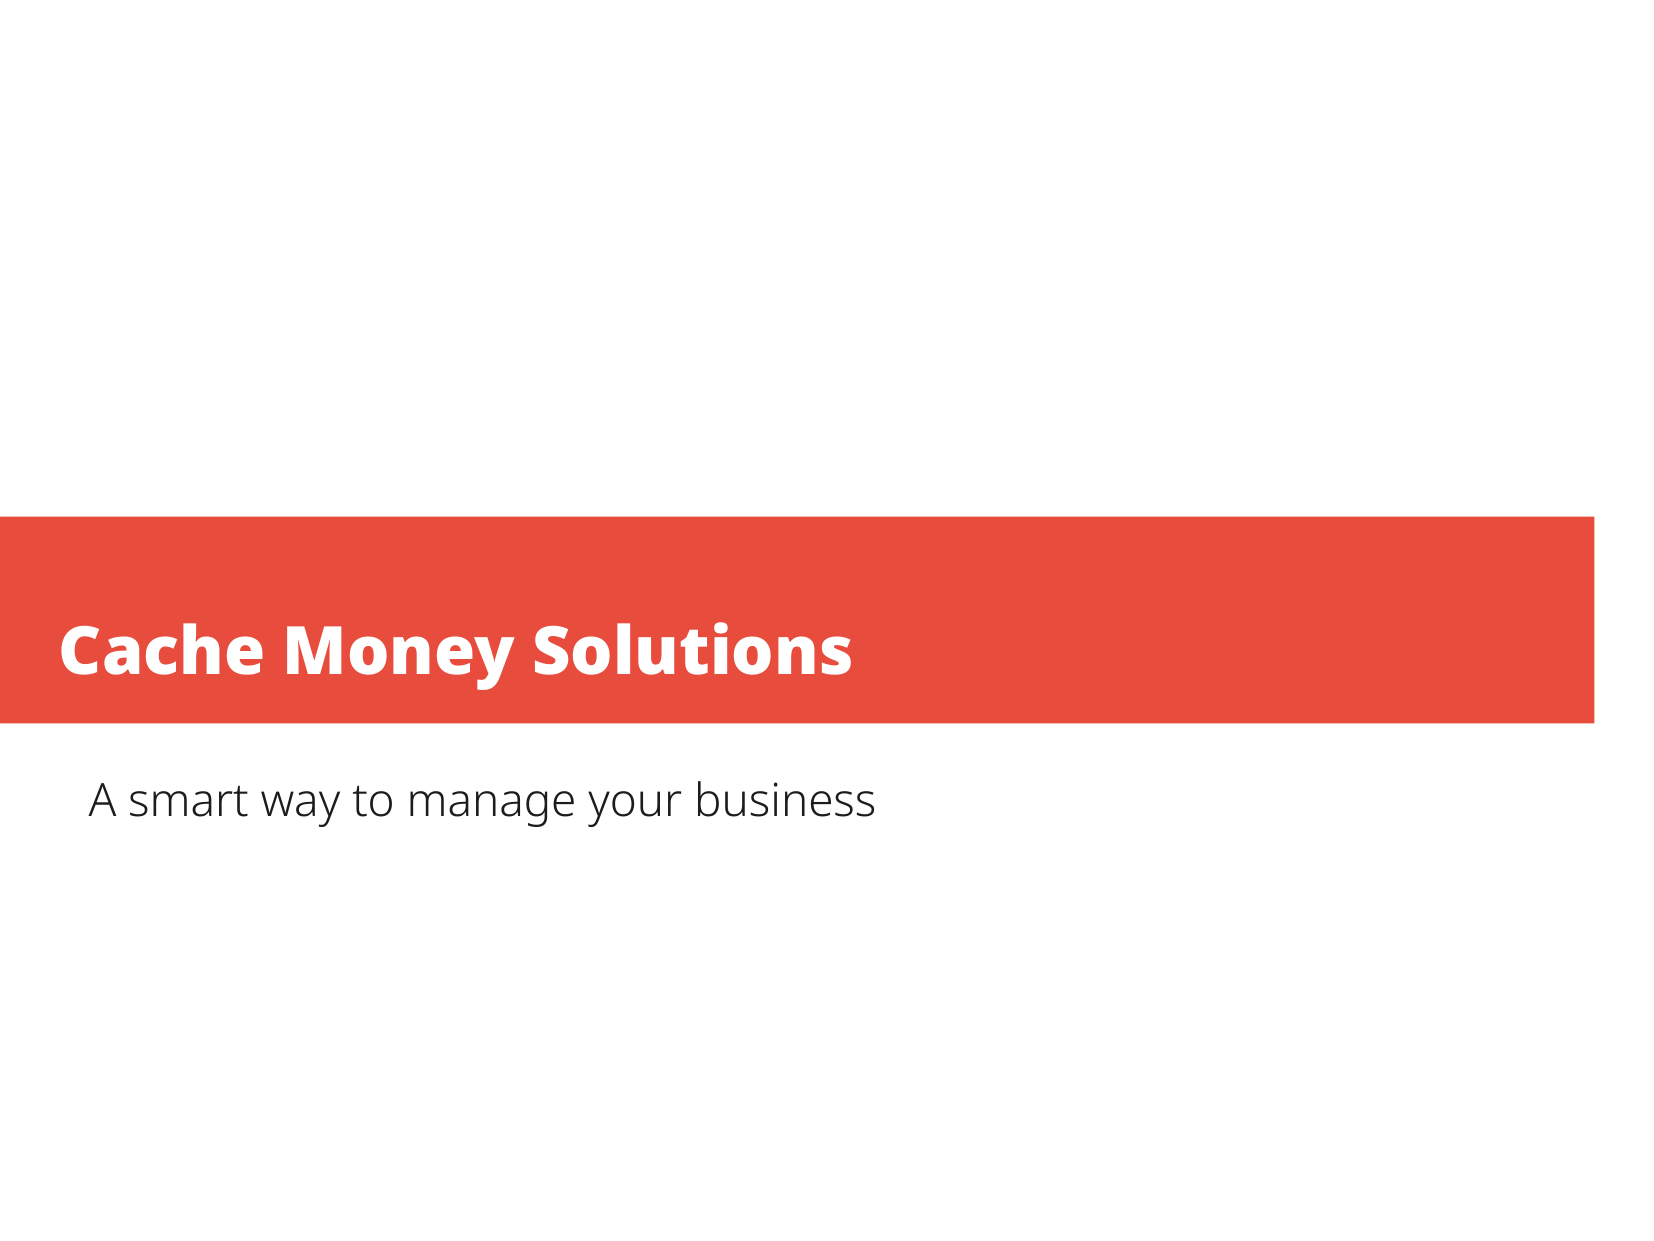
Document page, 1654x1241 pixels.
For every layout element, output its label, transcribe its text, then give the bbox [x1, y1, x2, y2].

subtitle A smart way to manage your business [88, 767, 1595, 1182]
title Cache Money Solutions [58, 546, 1595, 694]
